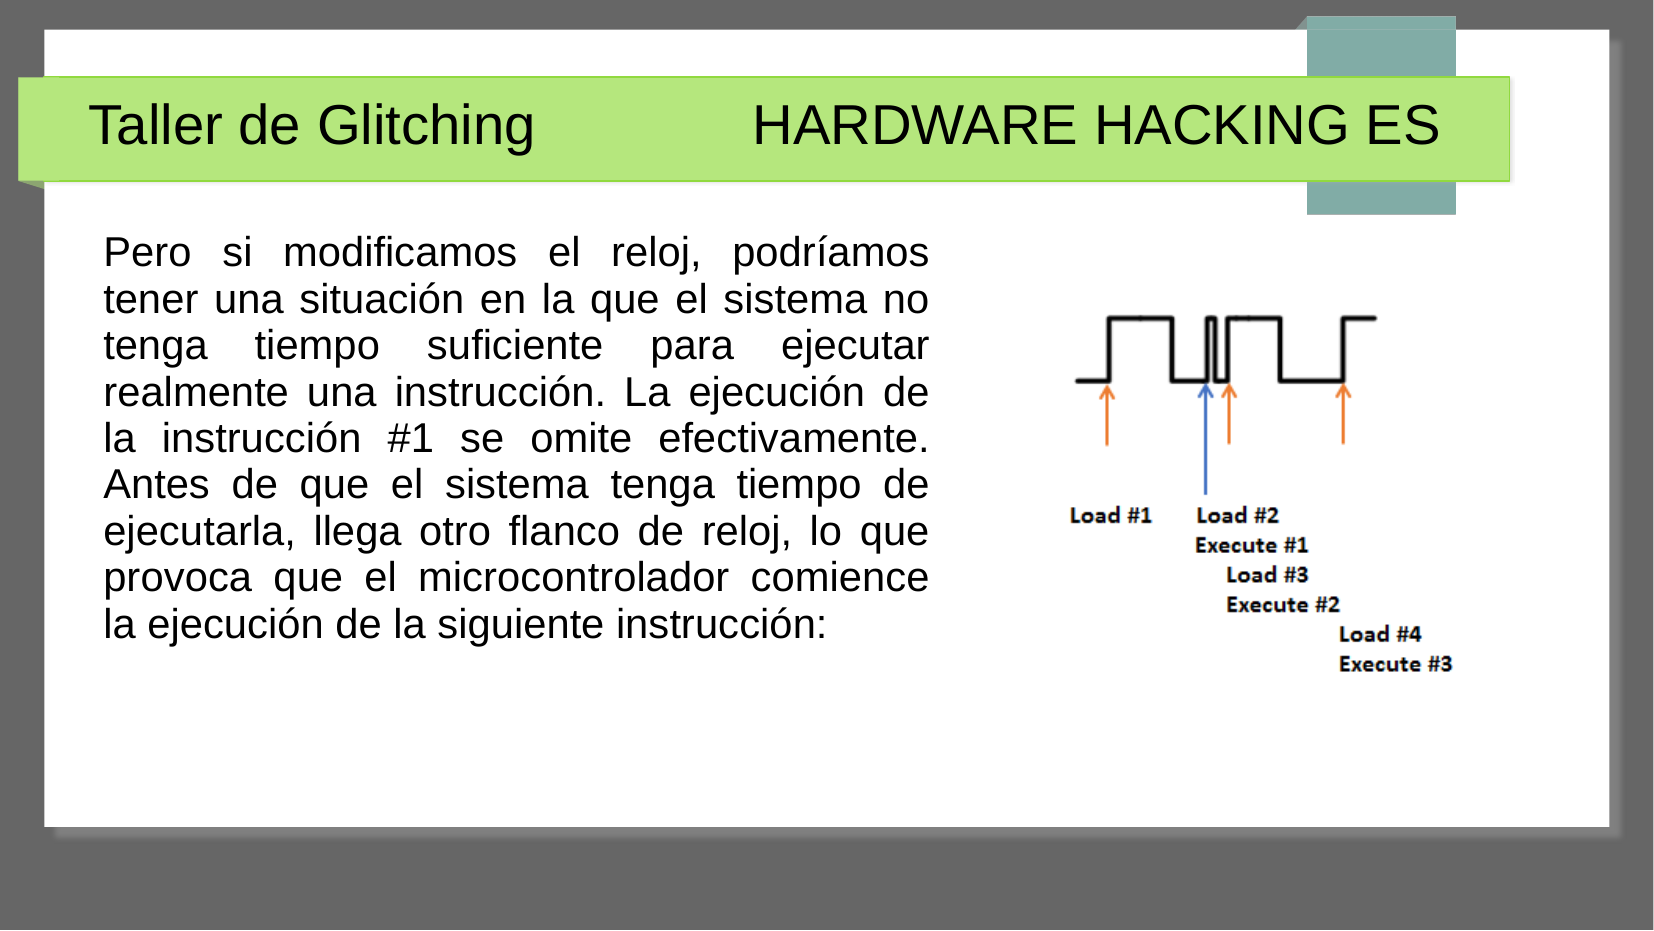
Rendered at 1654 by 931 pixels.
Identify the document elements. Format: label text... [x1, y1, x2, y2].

title Taller de Glitching HARDWARE HACKING ES [88, 73, 1506, 178]
picture [1040, 295, 1536, 689]
text_box Pero si modificamos el reloj, podríamos tener una situación en la que el sistema no tenga tiempo suficiente para ejecutar realmente una instrucción. La ejecución de la instrucción #1 se omite efectivamente. Antes de que el sistema tenga tiempo de ejecutarla, llega otro flanco de reloj, lo que provoca que el microcontrolador comience la ejecución de la siguiente instrucción: [88, 221, 945, 813]
